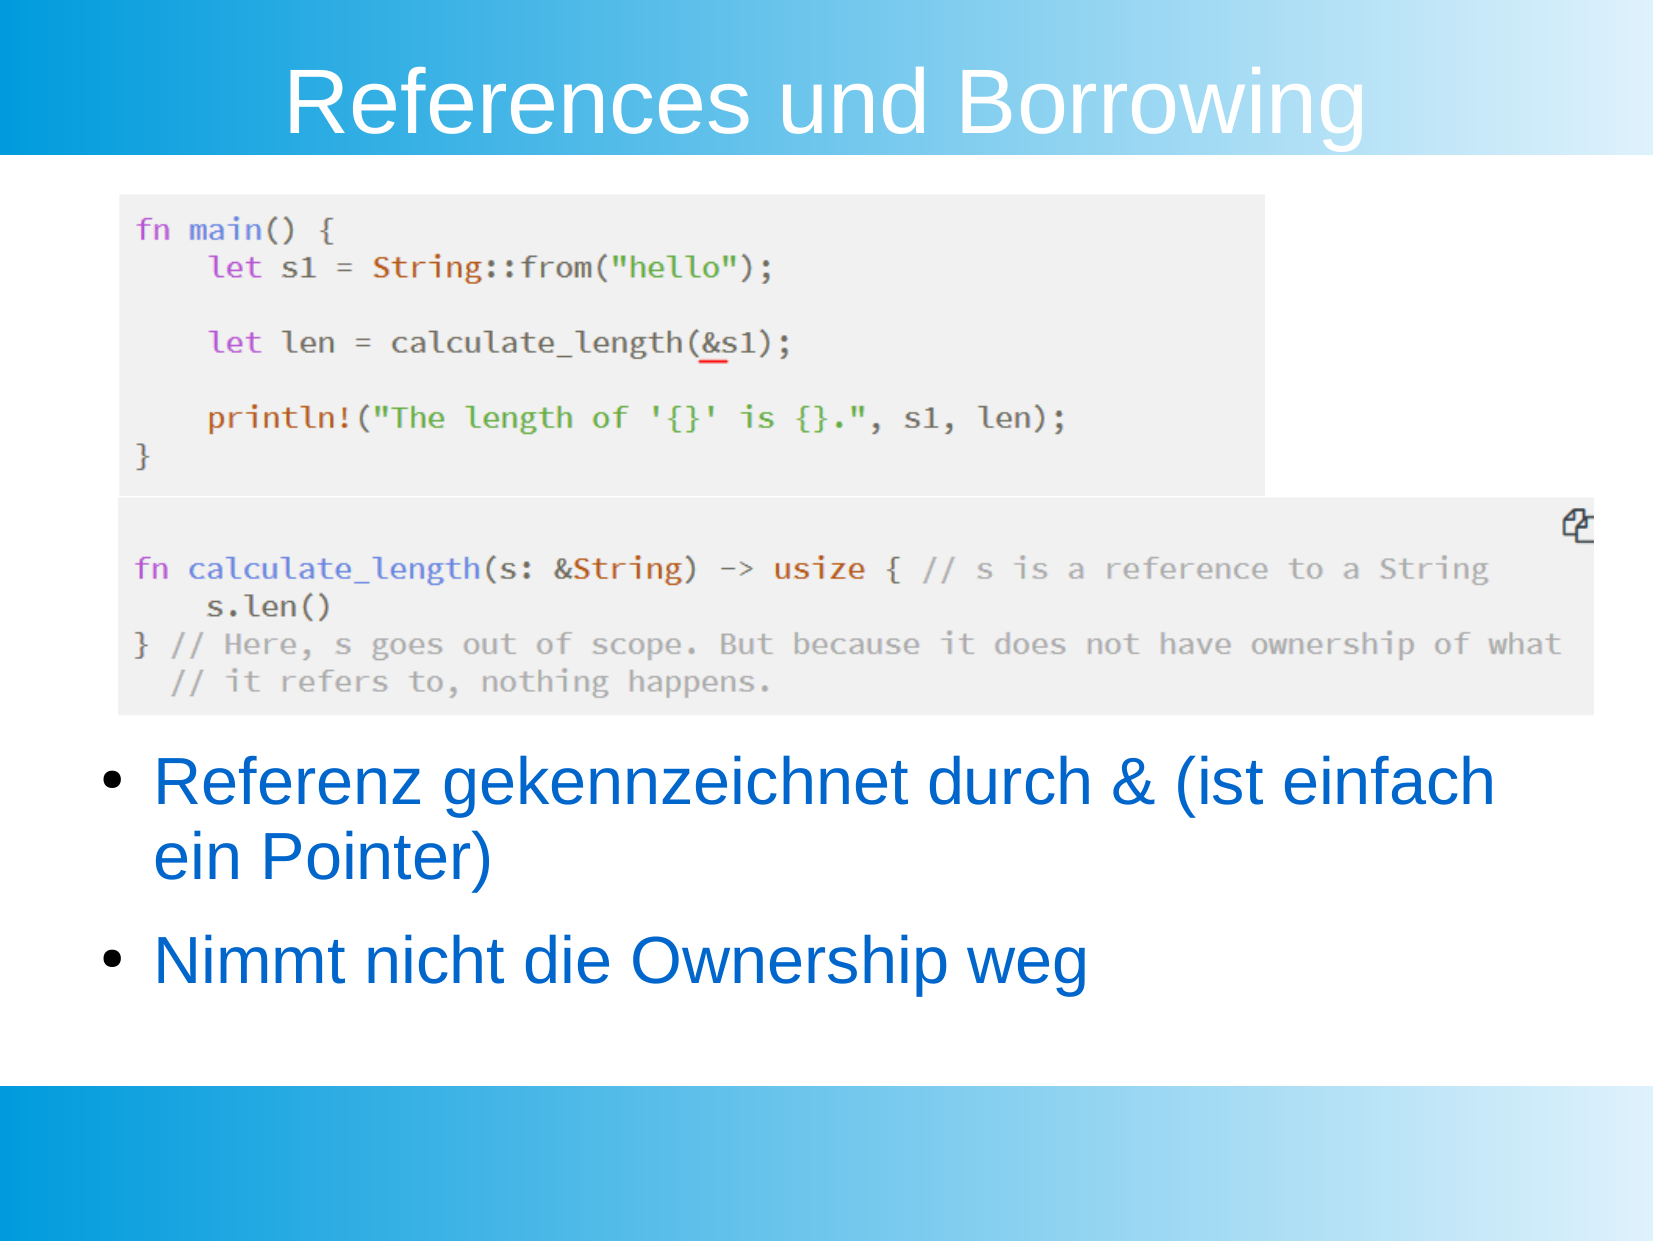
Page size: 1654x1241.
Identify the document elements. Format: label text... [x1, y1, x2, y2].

picture [118, 190, 1594, 717]
list Referenz gekennzeichnet durch & (ist einfach ein Pointer) Nimmt nicht die Ownership weg [82, 744, 1571, 1069]
title References und Borrowing [82, 49, 1571, 155]
